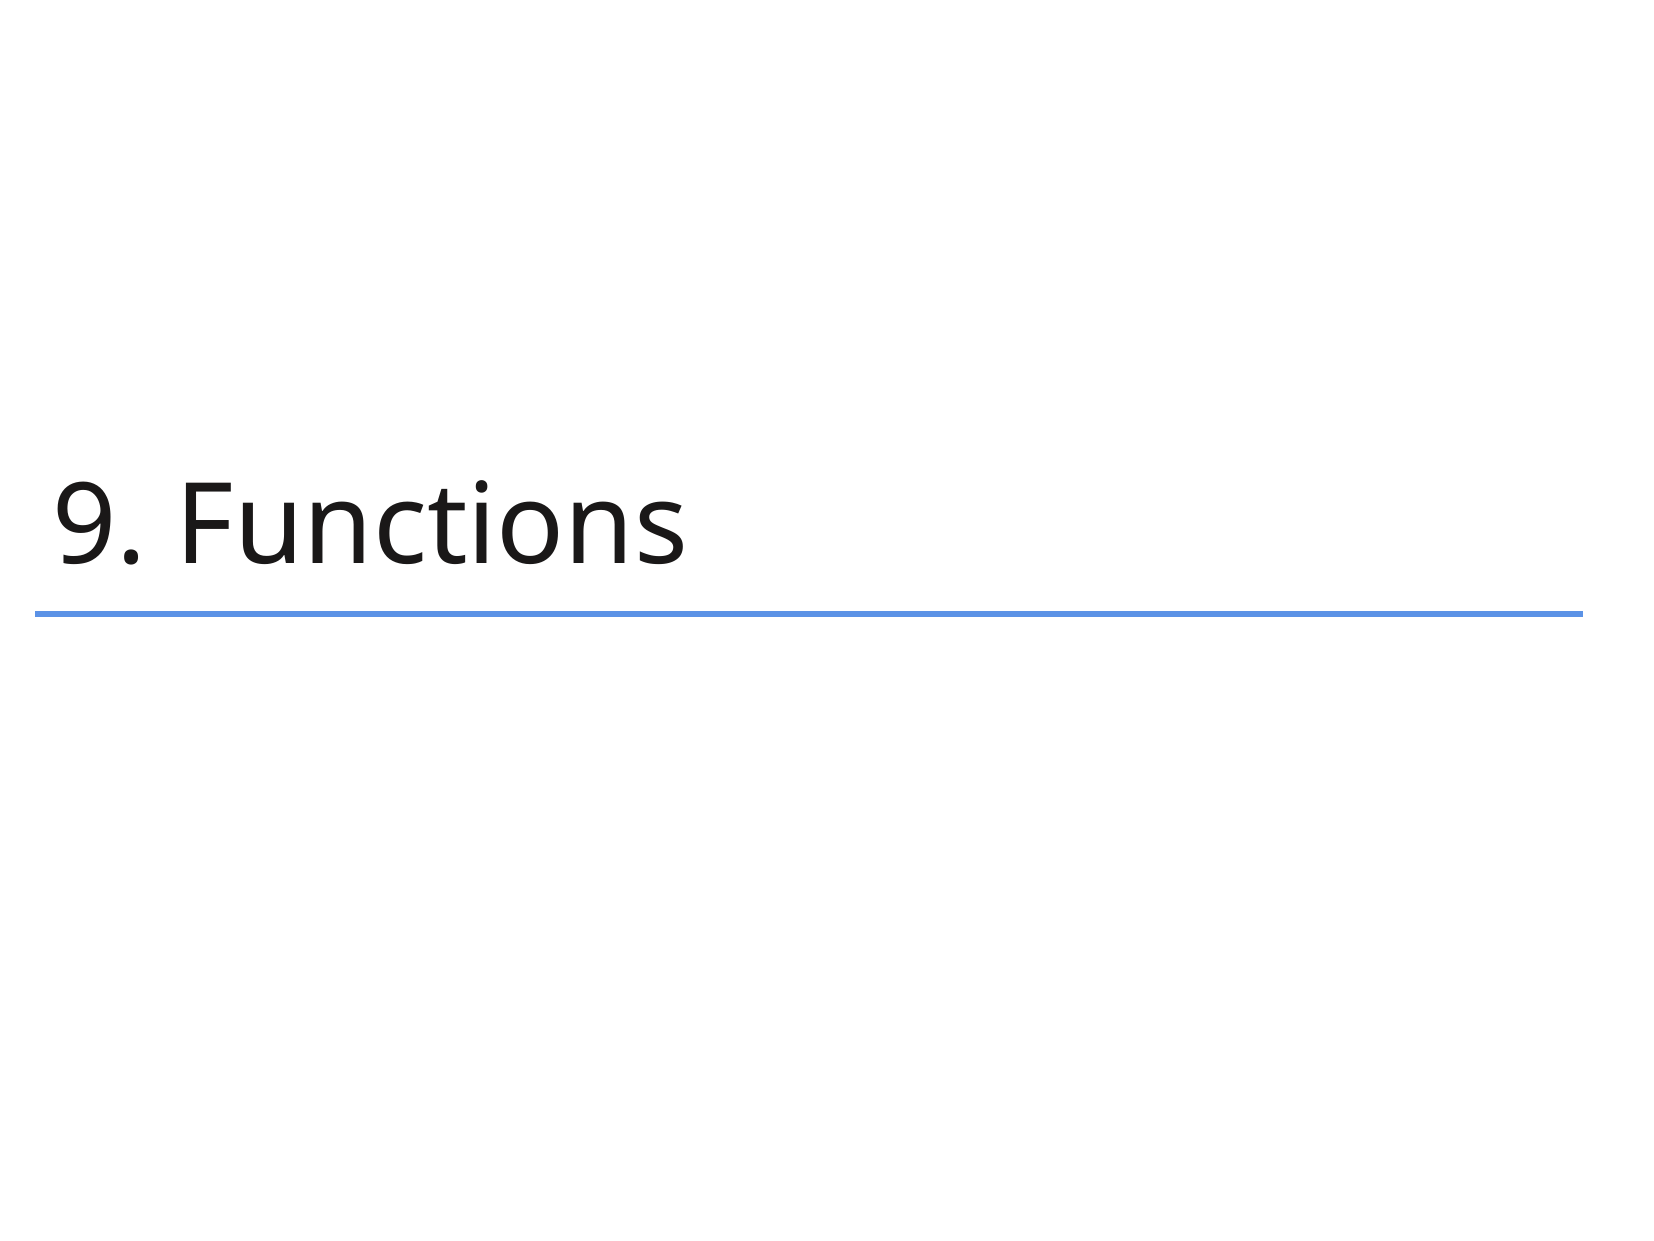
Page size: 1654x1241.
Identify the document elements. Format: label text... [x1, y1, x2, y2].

text_box 9. Functions [37, 435, 1213, 580]
